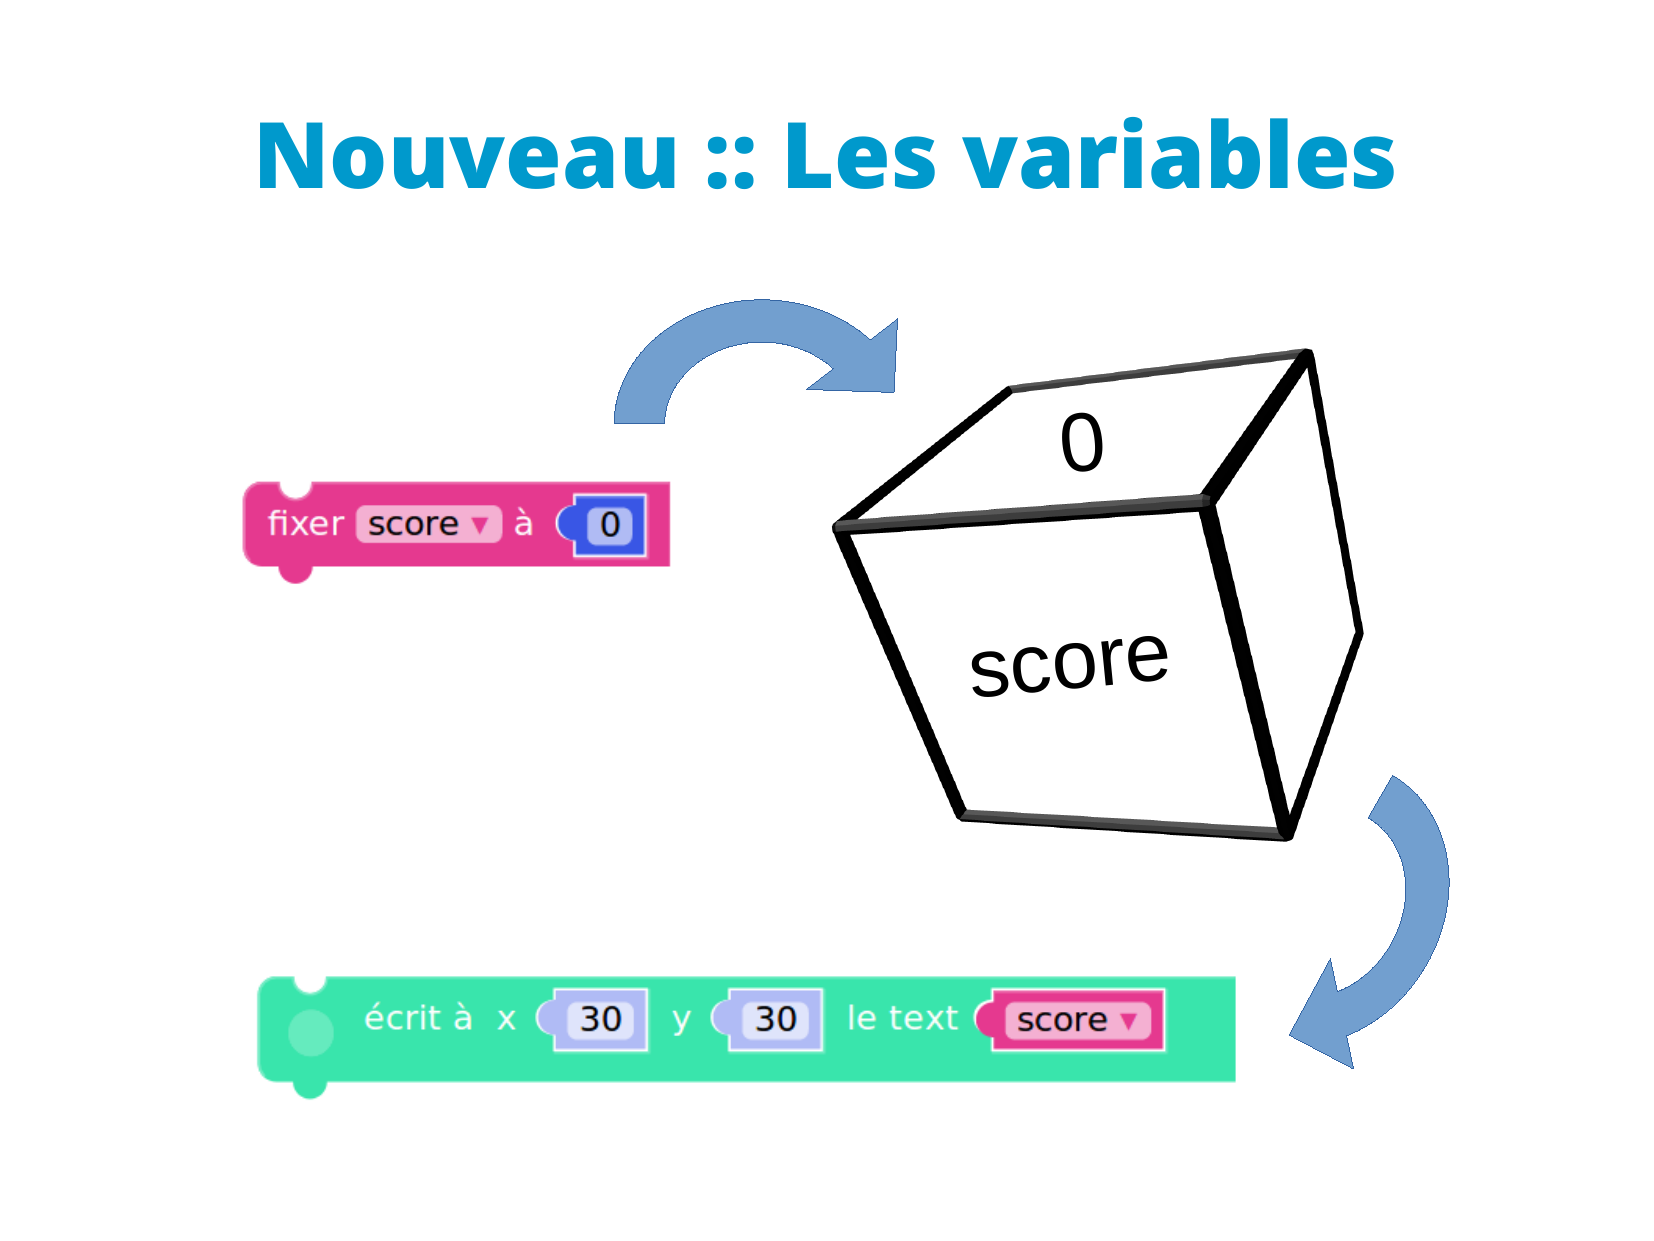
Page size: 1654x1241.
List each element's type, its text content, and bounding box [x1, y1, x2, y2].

text_box [1289, 775, 1450, 1069]
text_box score [948, 595, 1192, 726]
picture [248, 961, 1250, 1123]
picture [235, 471, 686, 596]
text_box 0 [1039, 385, 1126, 501]
title Nouveau :: Les variables [82, 49, 1571, 257]
text_box [614, 299, 898, 424]
